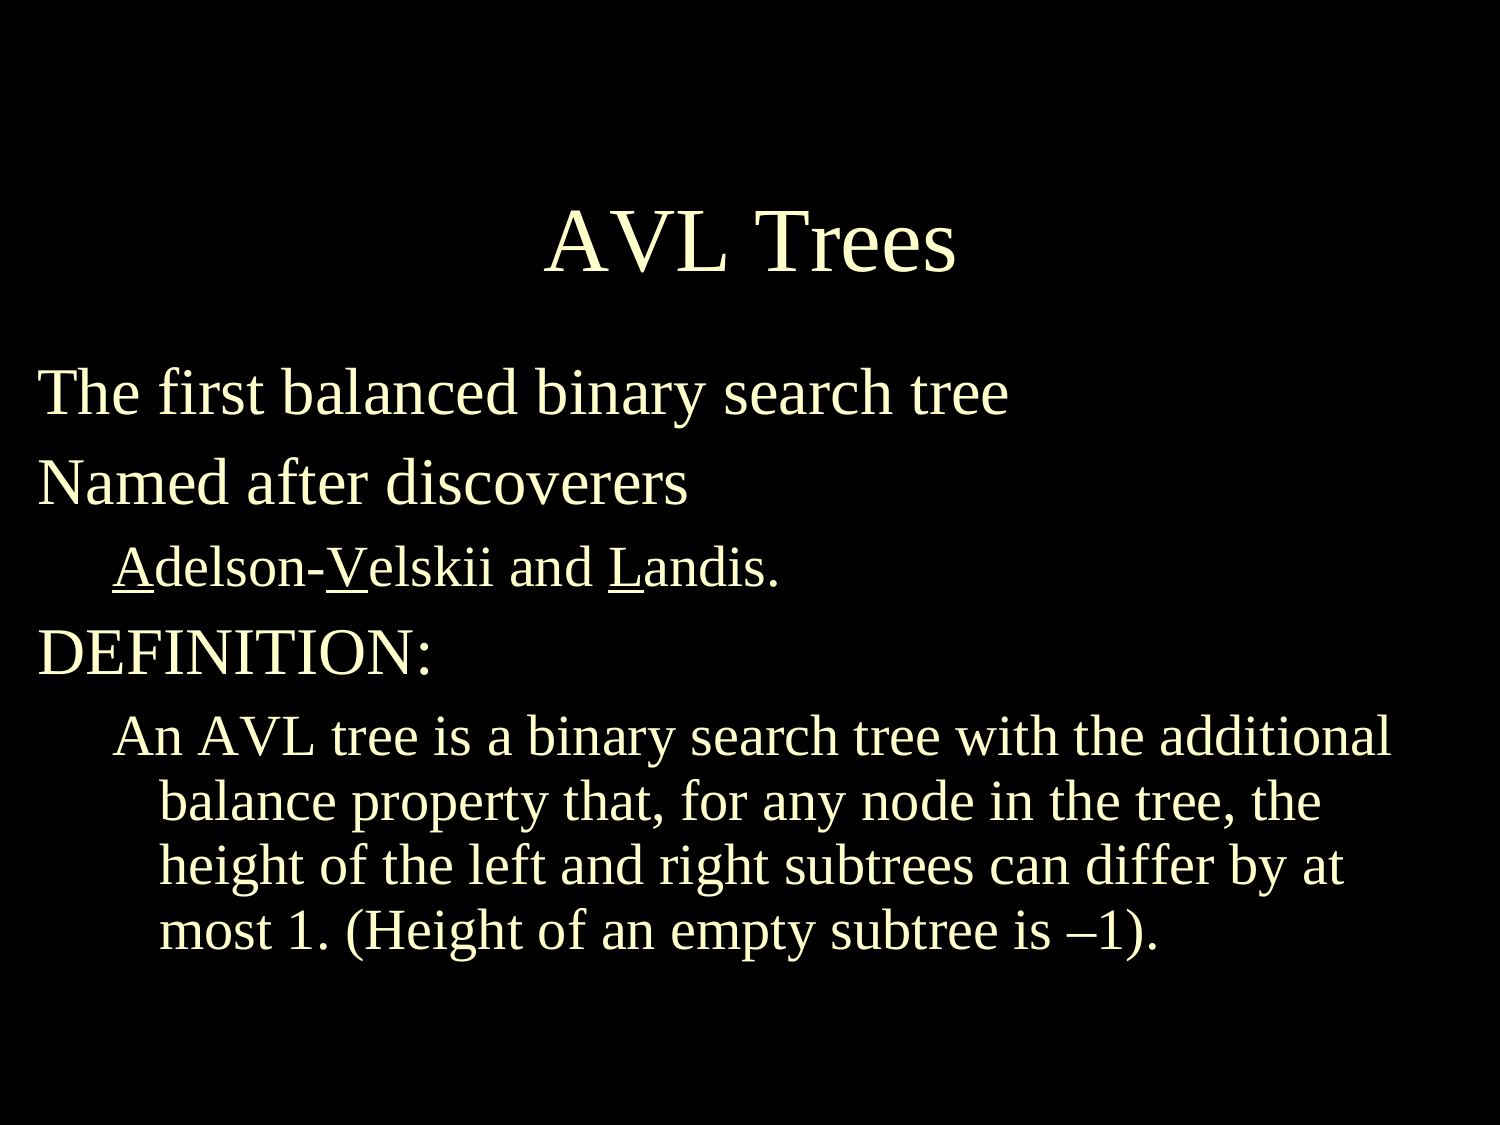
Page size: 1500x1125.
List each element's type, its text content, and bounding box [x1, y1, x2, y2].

title AVL Trees [22, 145, 1480, 336]
list The first balanced binary search tree Named after discoverers Adelson-Velskii and Landis. DEFINITION: An AVL tree is a binary search tree with the additional balance property that, for any node in the tree, the height of the left and right subtrees can differ by at most 1. (Height of an empty subtree is –1). [22, 347, 1482, 1026]
